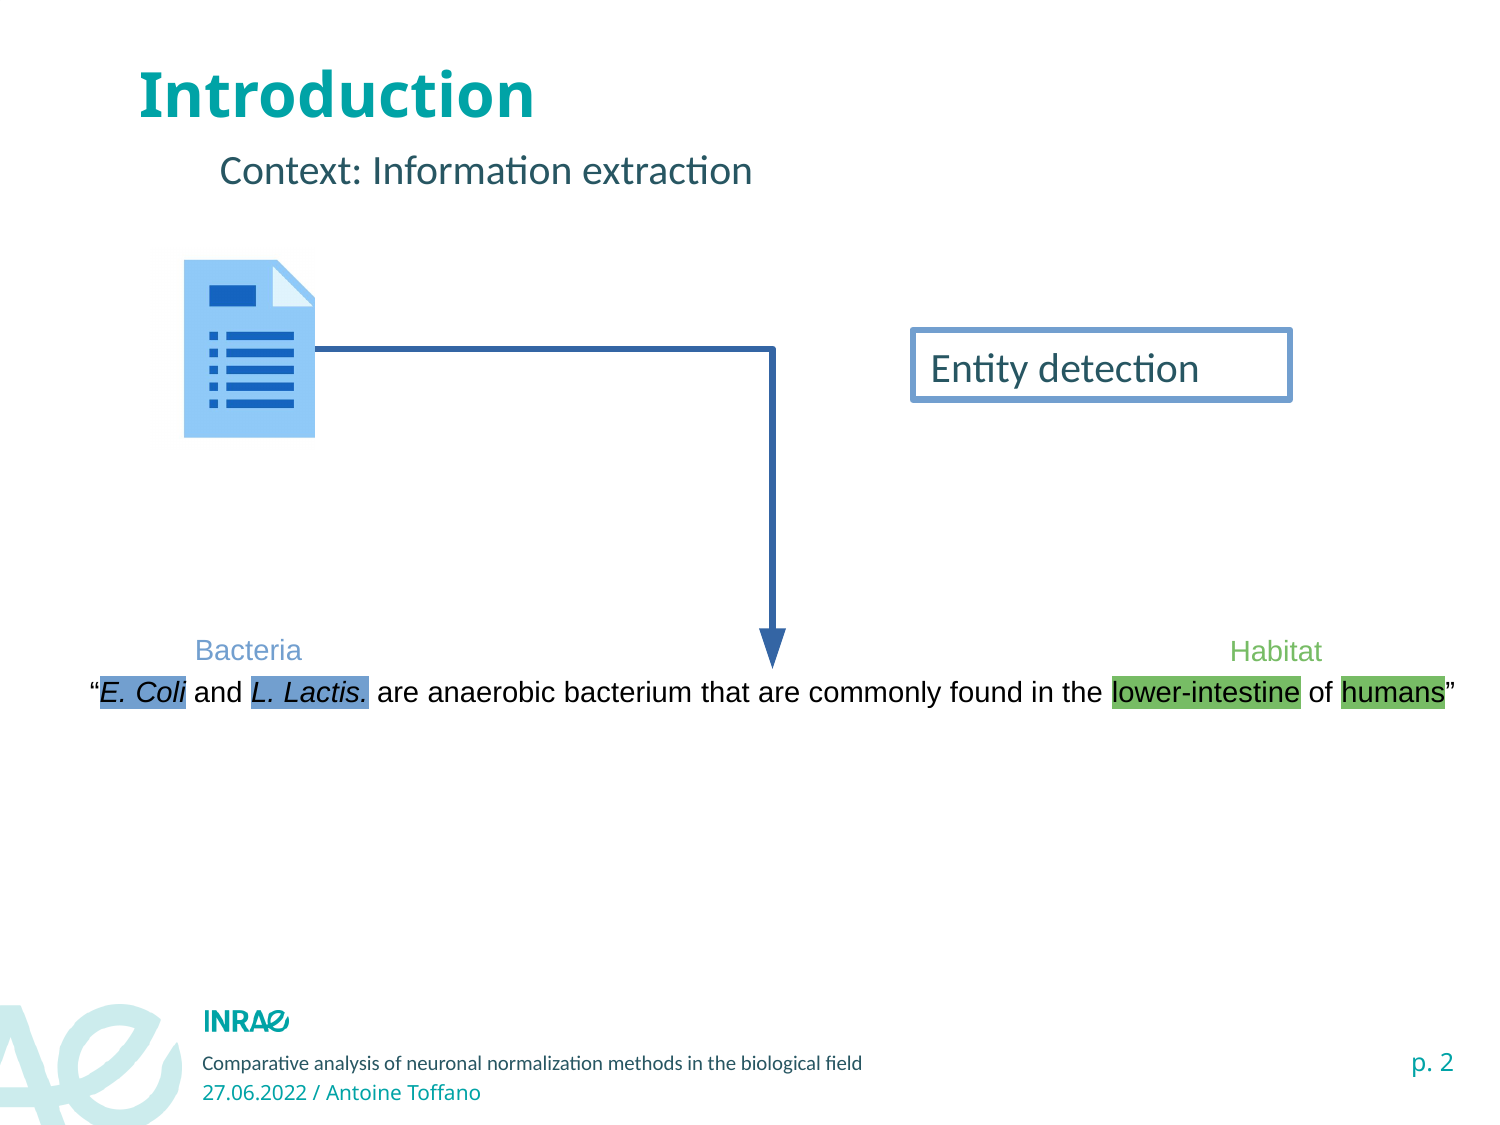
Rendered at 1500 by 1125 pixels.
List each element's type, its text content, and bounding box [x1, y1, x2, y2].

text_box “E. Coli and L. Lactis. are anaerobic bacterium that are commonly found in the lower-intestine of humans” [75, 668, 1471, 750]
picture [150, 247, 315, 450]
text_box Bacteria [180, 626, 541, 708]
text_box Entity detection [912, 329, 1291, 400]
text_box Habitat [1215, 627, 1397, 668]
picture [0, 996, 328, 1125]
text_box Context: Information extraction [205, 140, 1396, 253]
text_box Introduction [139, 24, 1396, 170]
